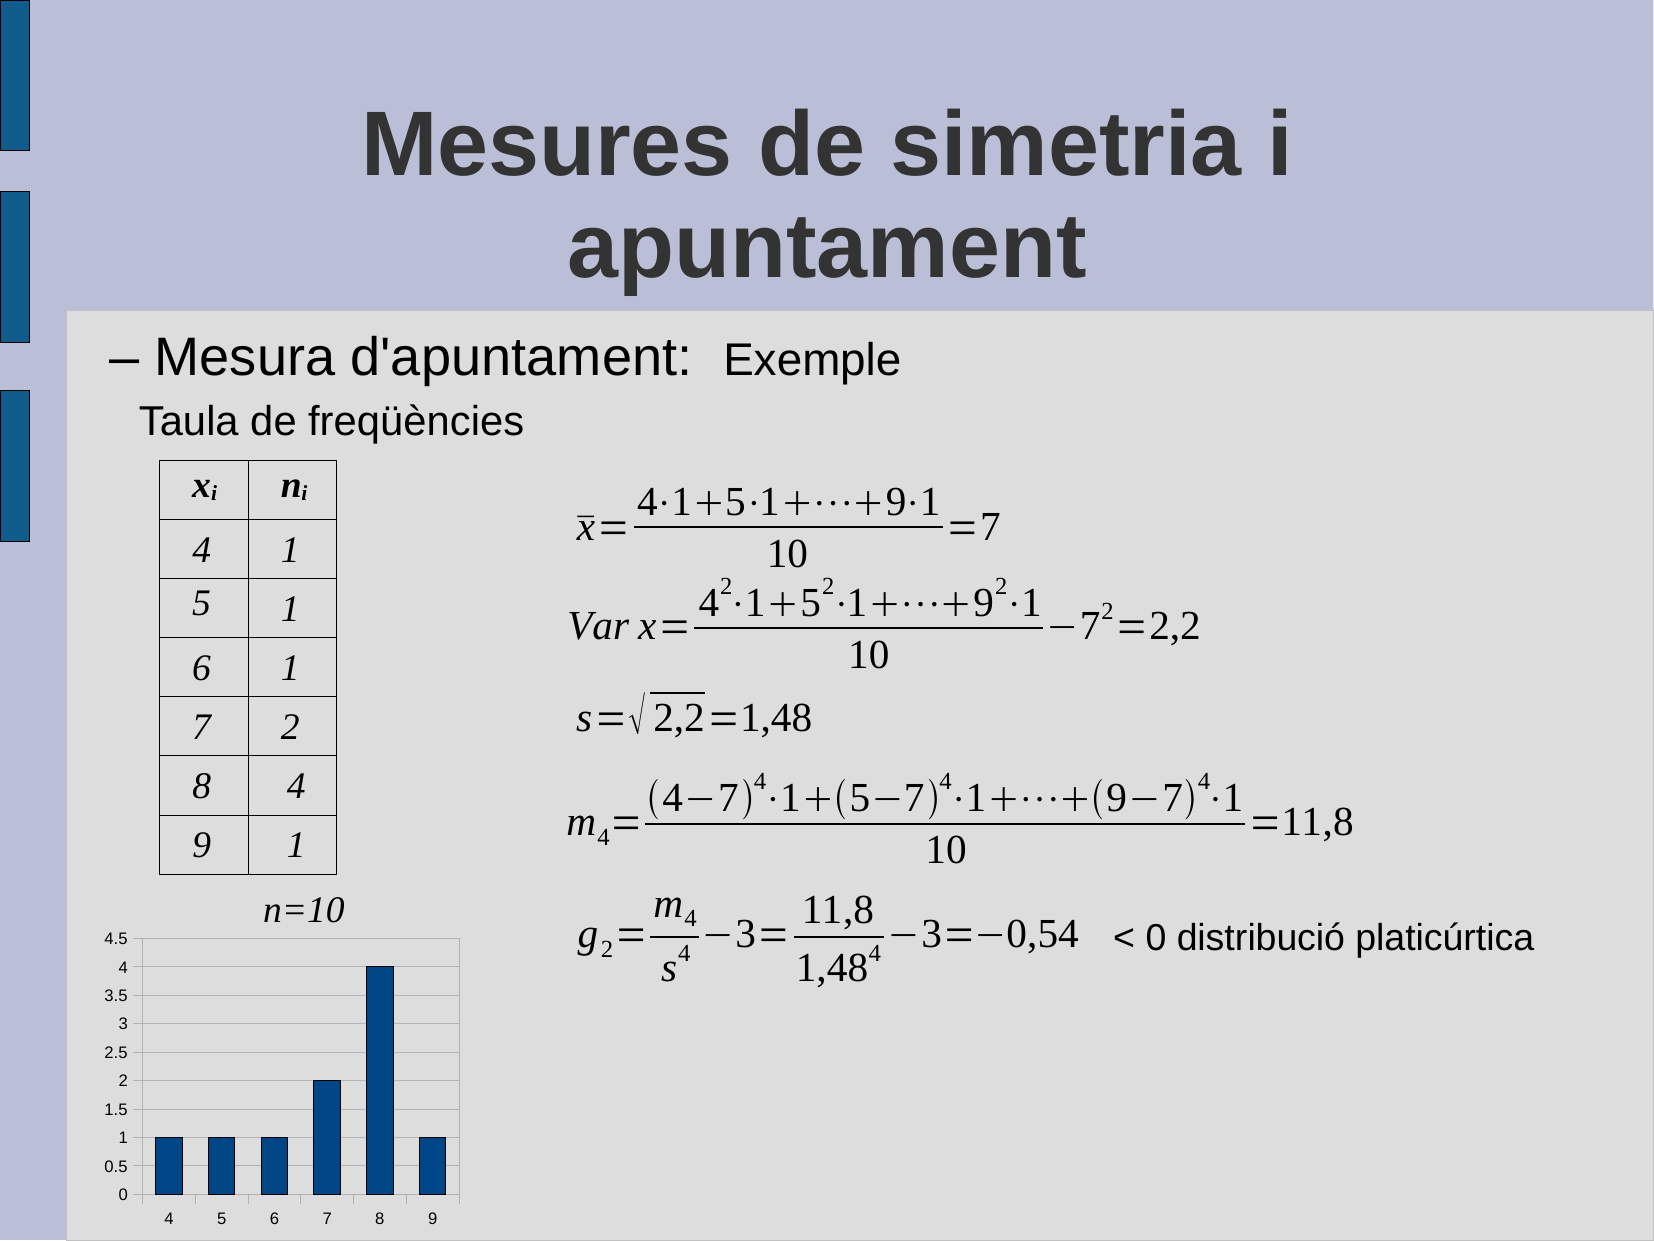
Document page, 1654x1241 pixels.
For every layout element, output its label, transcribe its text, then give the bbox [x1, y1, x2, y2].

text_box ni [266, 456, 345, 526]
text_box 4 [177, 521, 256, 579]
text_box 7 [249, 698, 256, 755]
chart [558, 767, 1361, 874]
text_box 8 [249, 757, 256, 815]
chart [97, 922, 467, 1235]
text_box – Mesura d'apuntament: Exemple [94, 318, 1625, 395]
text_box 8 [177, 757, 248, 815]
text_box 1 [265, 521, 345, 579]
chart [568, 879, 1086, 992]
chart [561, 478, 1208, 678]
text_box Taula de freqüències [124, 389, 638, 452]
text_box < 0 distribució platicúrtica [1098, 909, 1571, 967]
text_box 1 [266, 580, 336, 637]
text_box xi [177, 456, 256, 521]
text_box 5 [177, 579, 248, 632]
text_box 2 [266, 698, 345, 756]
text_box 6 [249, 639, 256, 696]
text_box 1 [337, 580, 345, 638]
text_box 9 [177, 816, 248, 875]
text_box ni [266, 461, 336, 519]
text_box 1 [272, 816, 351, 875]
text_box 4 [272, 757, 351, 815]
text_box 6 [177, 639, 248, 697]
text_box xi [249, 461, 256, 519]
text_box n=10 [248, 881, 384, 922]
text_box 9 [249, 816, 256, 874]
text_box 5 [249, 579, 256, 632]
title Mesures de simetria i apuntament [121, 91, 1534, 299]
text_box 1 [266, 639, 345, 697]
chart [568, 690, 820, 742]
text_box 7 [177, 698, 248, 756]
